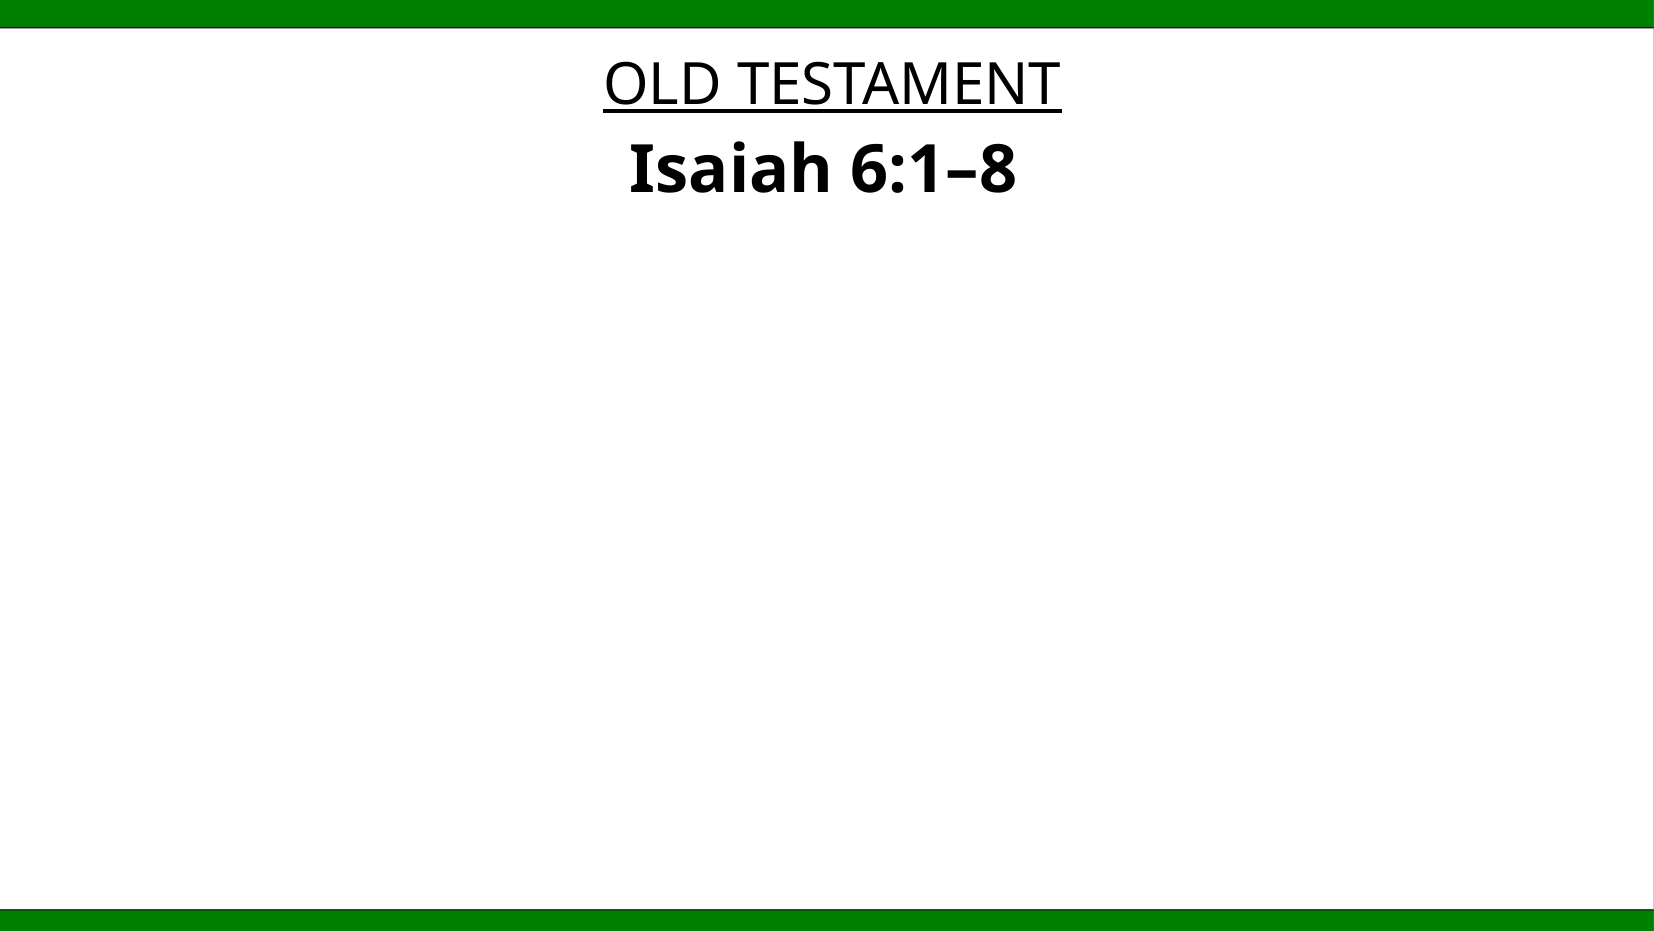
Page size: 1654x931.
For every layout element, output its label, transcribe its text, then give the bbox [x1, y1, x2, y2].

text_box OLD TESTAMENT Isaiah 6:1–8 [120, 34, 1546, 216]
picture [0, 0, 1654, 931]
